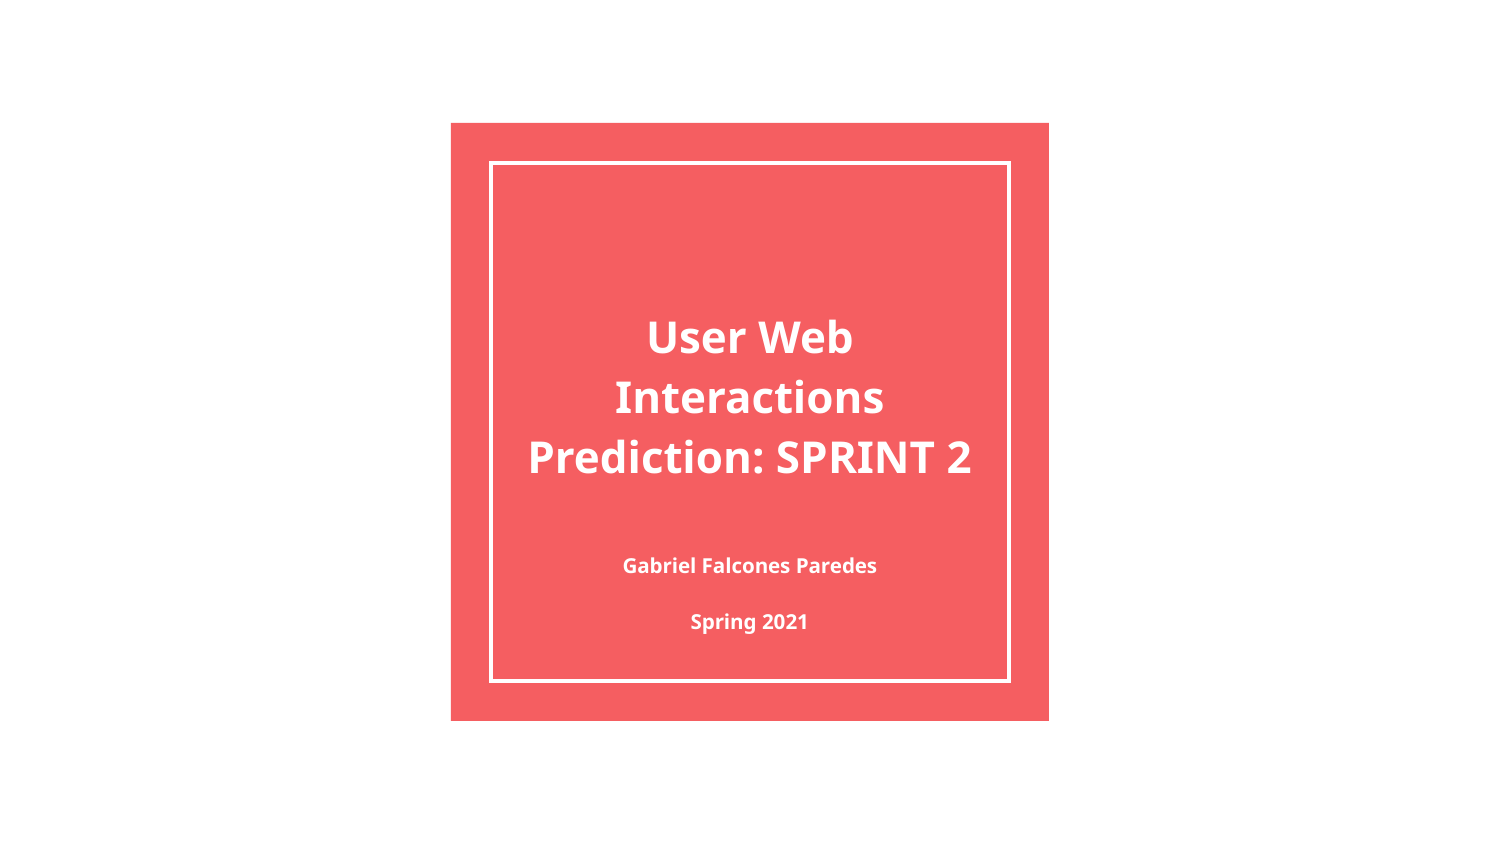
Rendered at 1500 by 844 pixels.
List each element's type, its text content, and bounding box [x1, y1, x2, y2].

title User Web Interactions Prediction: SPRINT 2 [507, 266, 993, 527]
subtitle Gabriel Falcones Paredes Spring 2021 [507, 535, 993, 651]
